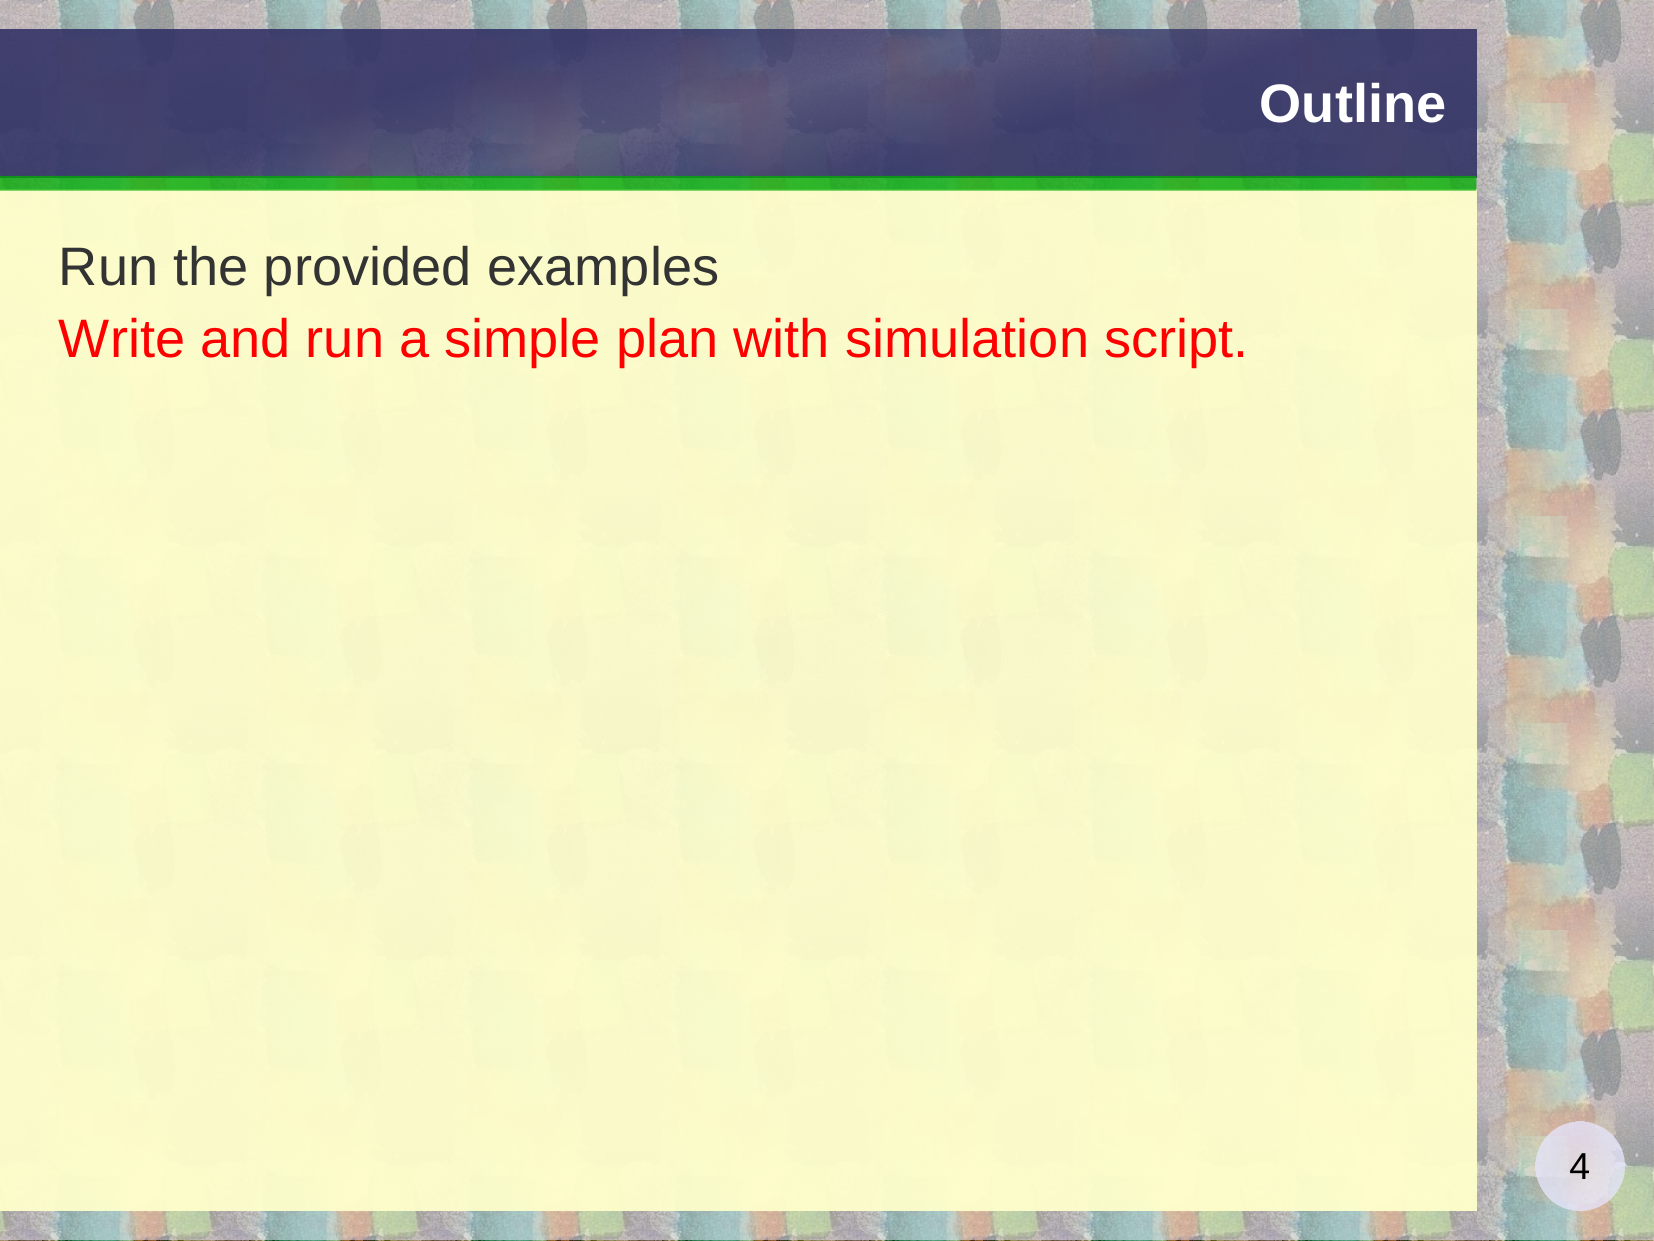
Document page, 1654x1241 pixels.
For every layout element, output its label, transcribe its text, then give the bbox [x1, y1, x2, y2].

list Run the provided examples Write and run a simple plan with simulation script. [59, 236, 1418, 1182]
title Outline [29, 59, 1447, 148]
